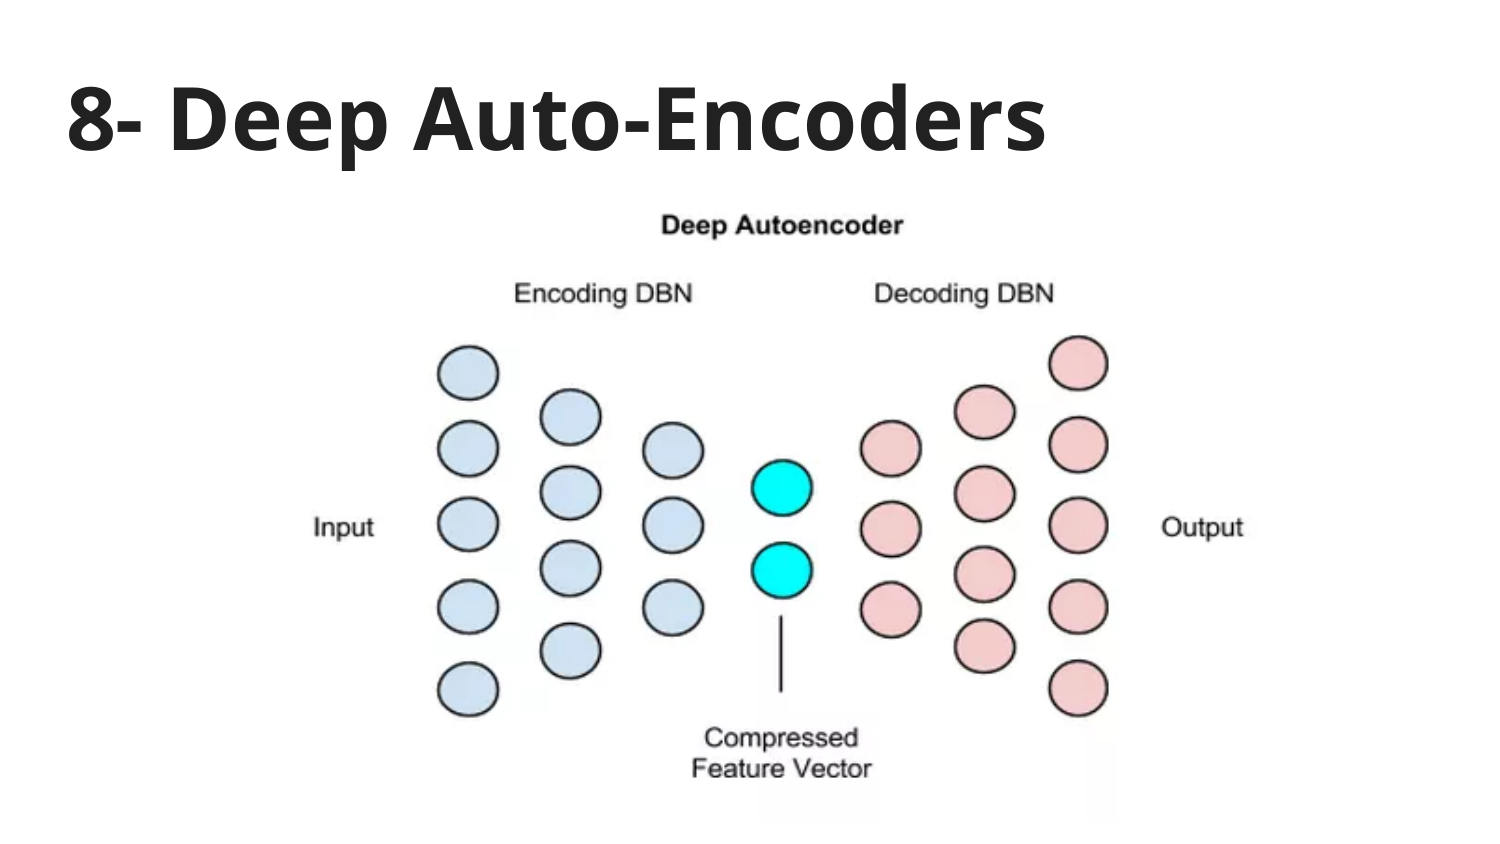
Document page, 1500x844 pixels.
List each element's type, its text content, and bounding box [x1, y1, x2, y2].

picture [281, 179, 1288, 822]
title 8- Deep Auto-Encoders [51, 48, 1449, 180]
